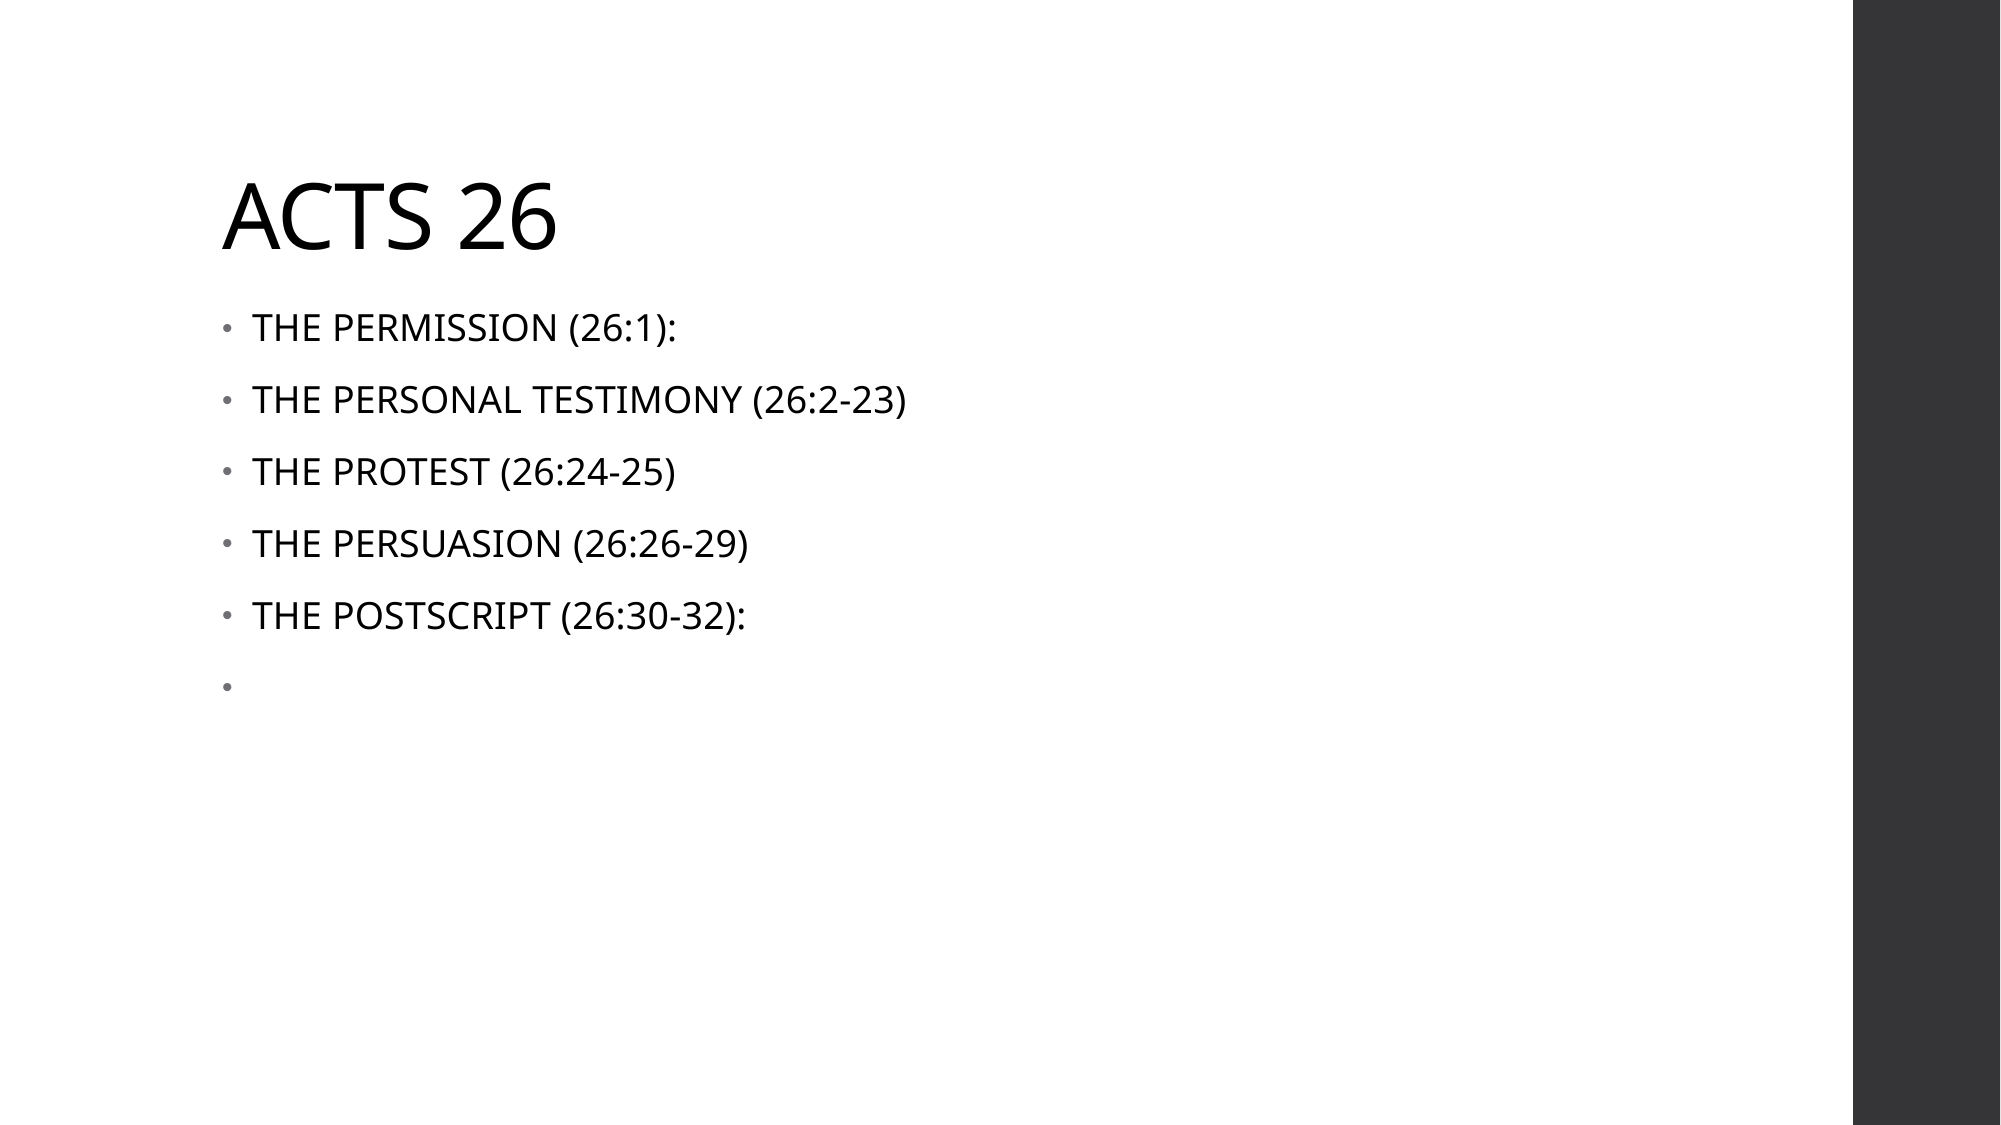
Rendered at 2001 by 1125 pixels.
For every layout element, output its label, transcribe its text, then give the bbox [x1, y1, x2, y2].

title ACTS 26 [206, 60, 1797, 278]
list THE PERMISSION (26:1): THE PERSONAL TESTIMONY (26:2-23) THE PROTEST (26:24-25) THE PERSUASION (26:26-29) THE POSTSCRIPT (26:30-32): [206, 299, 1617, 1014]
